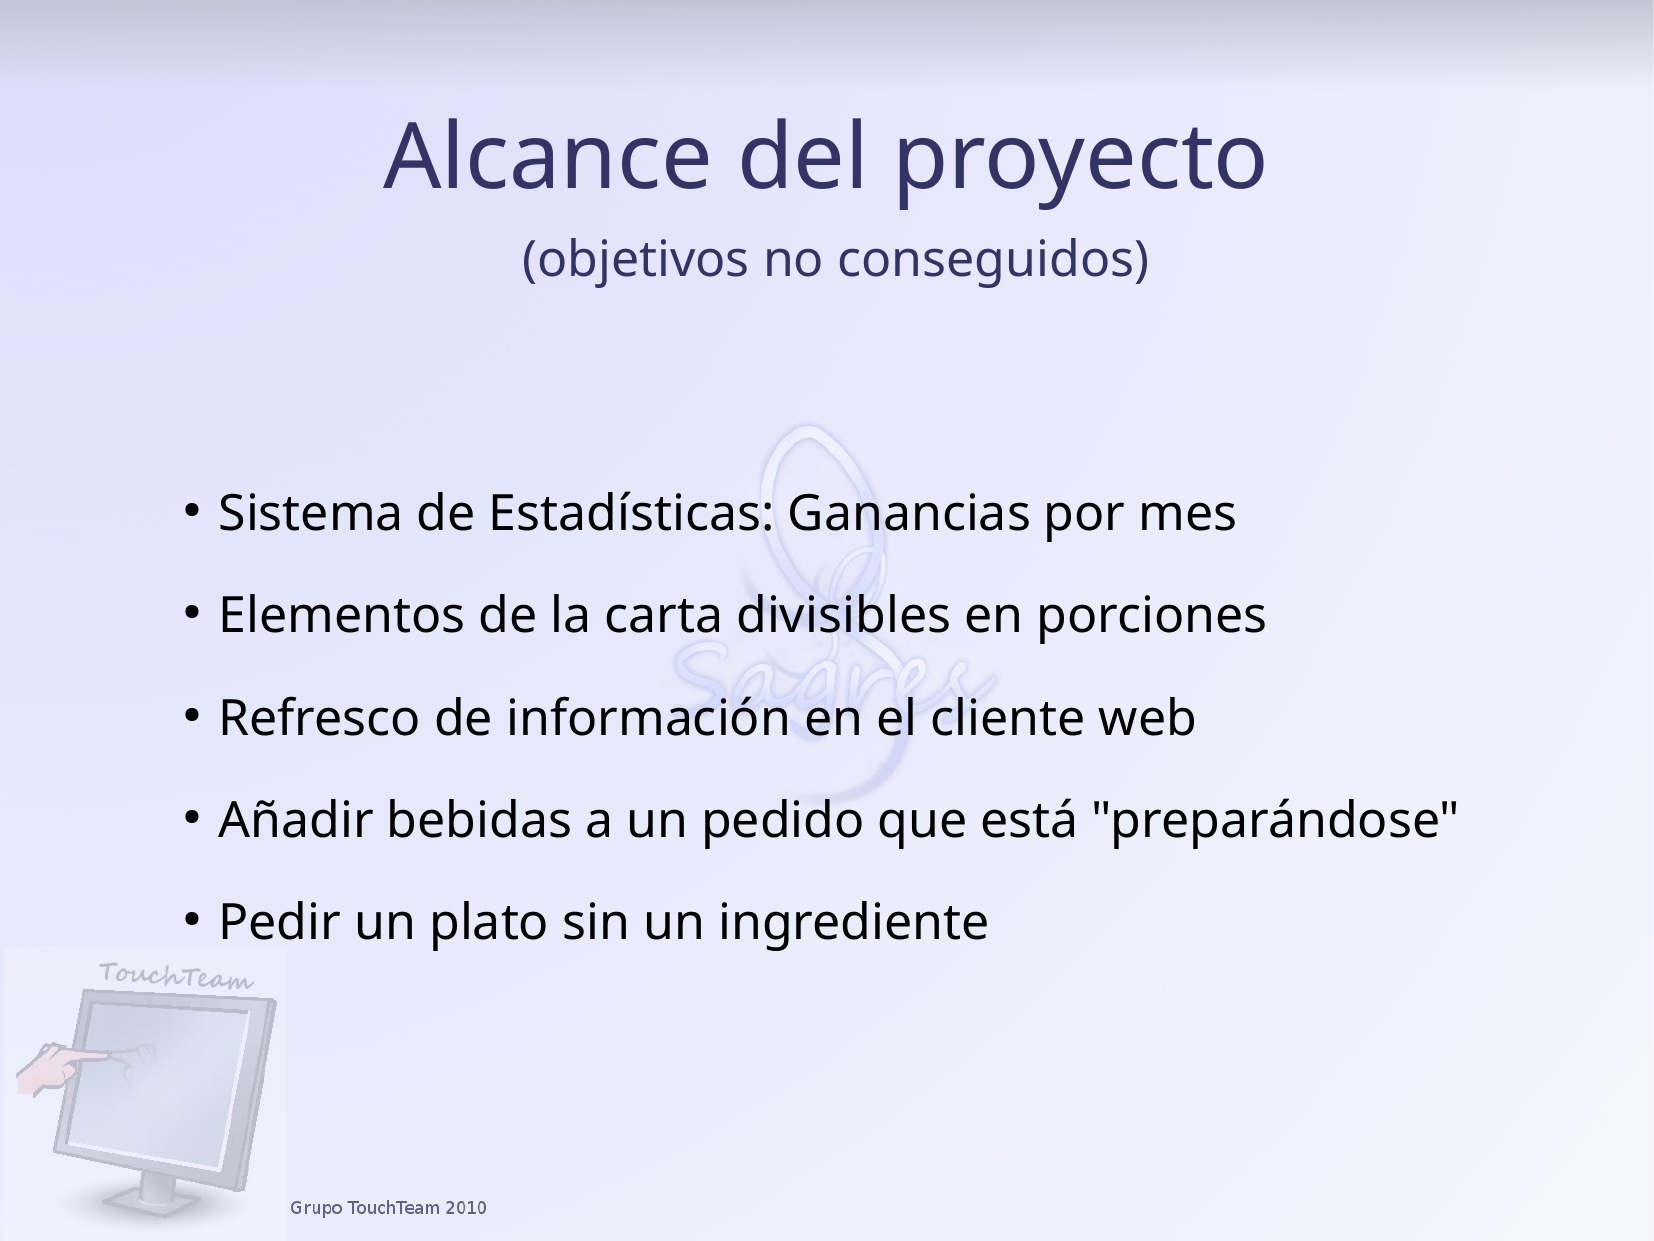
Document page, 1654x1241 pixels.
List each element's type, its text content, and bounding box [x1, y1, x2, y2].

subtitle (objetivos no conseguidos) [82, 213, 1571, 302]
picture [0, 0, 1654, 1241]
title Alcance del proyecto [82, 49, 1571, 213]
text_box Sistema de Estadísticas: Ganancias por mes Elementos de la carta divisibles en porciones Refresco de información en el cliente web Añadir bebidas a un pedido que está "preparándose" Pedir un plato sin un ingrediente [147, 393, 1636, 1004]
